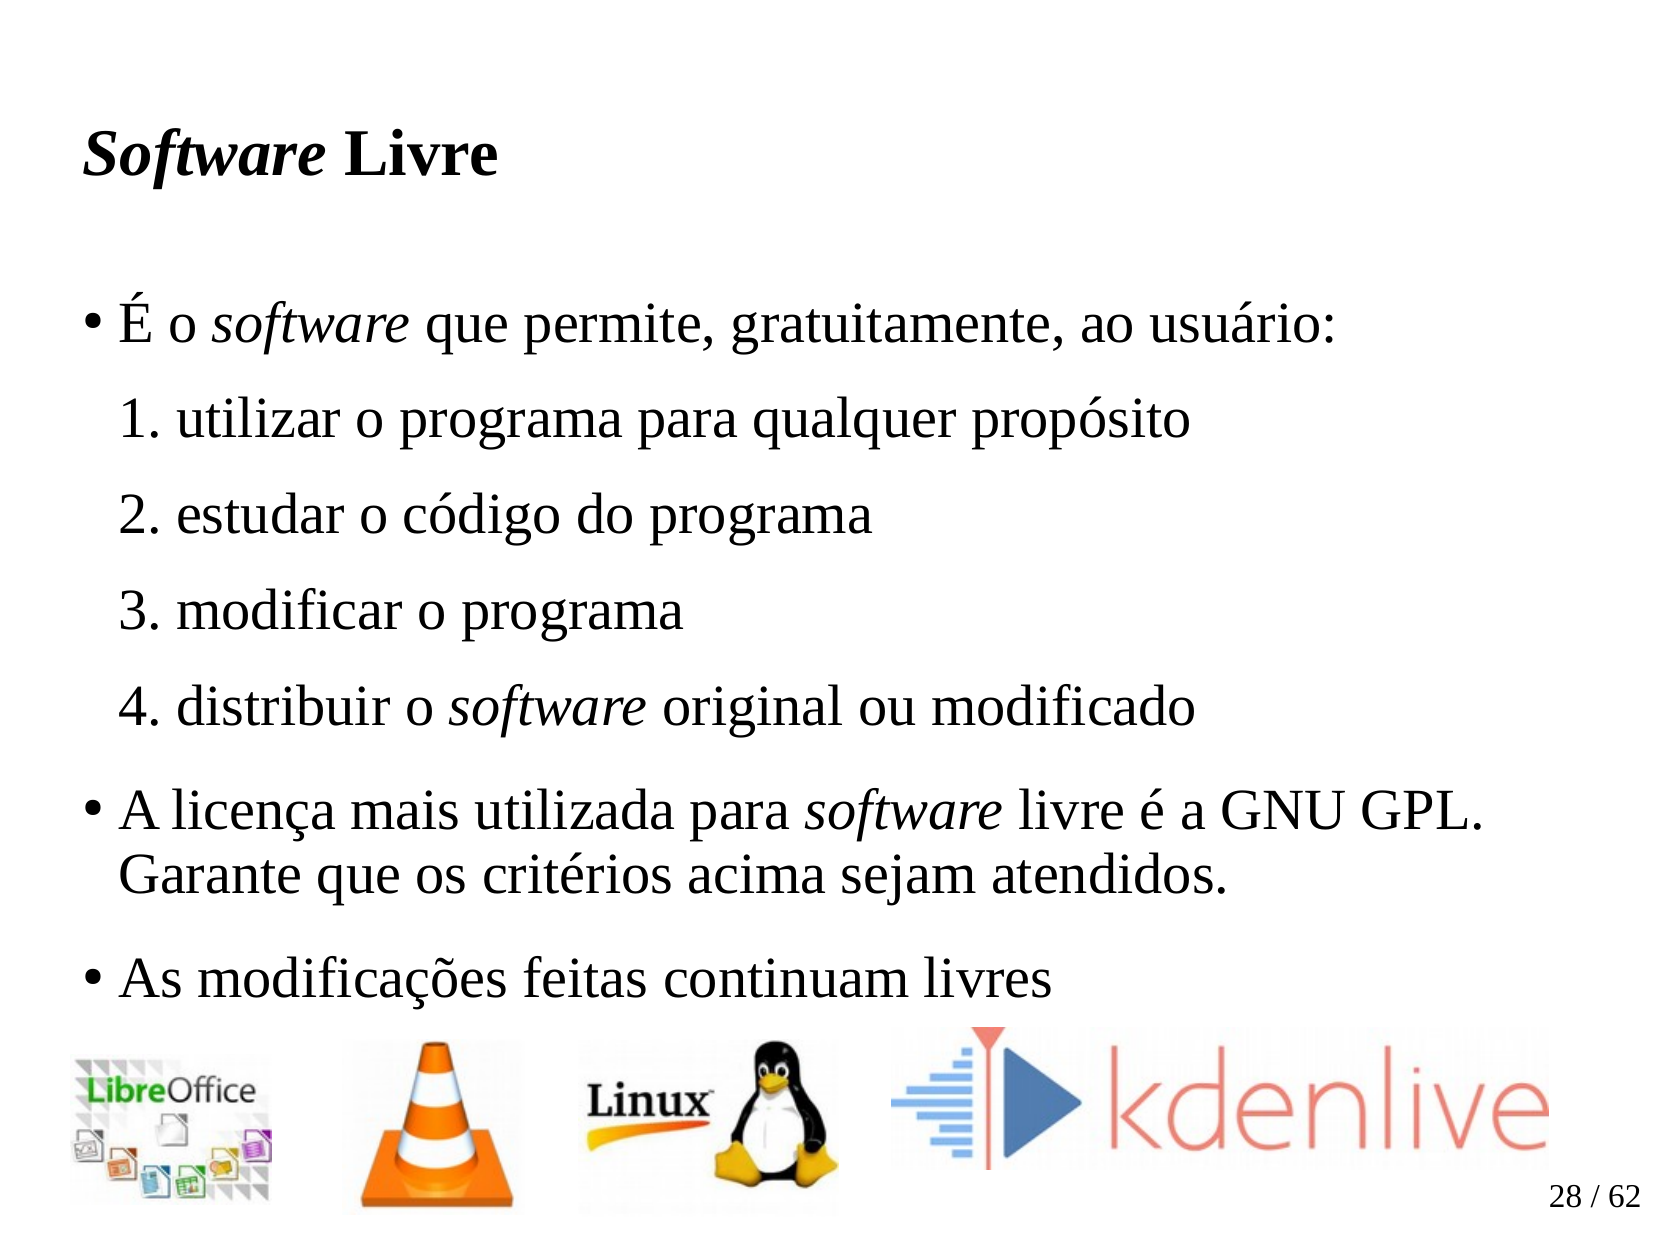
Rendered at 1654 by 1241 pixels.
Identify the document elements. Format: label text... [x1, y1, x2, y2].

picture [342, 1039, 525, 1215]
picture [891, 1027, 1549, 1170]
title Software Livre [82, 49, 1571, 257]
list É o software que permite, gratuitamente, ao usuário: utilizar o programa para qualquer propósito estudar o código do programa modificar o programa distribuir o software original ou modificado A licença mais utilizada para software livre é a GNU GPL. Garante que os critérios acima sejam atendidos. As modificações feitas continuam livres [82, 290, 1571, 1111]
picture [578, 1039, 839, 1217]
picture [70, 1054, 272, 1205]
